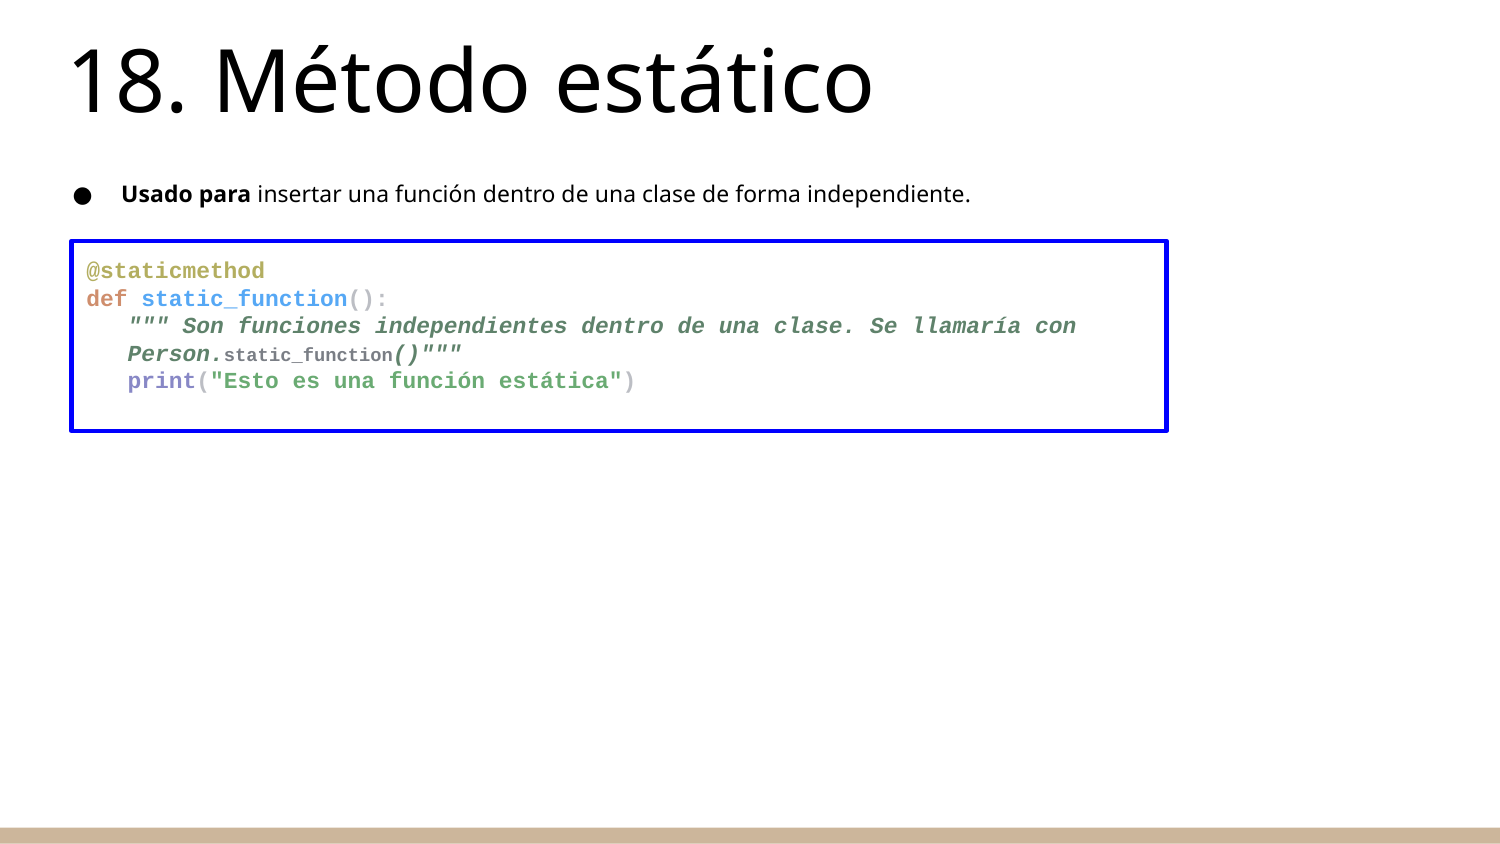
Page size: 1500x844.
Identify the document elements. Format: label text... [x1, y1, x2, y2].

text_box @staticmethod def static_function(): """ Son funciones independientes dentro de una clase. Se llamaría con Person.static_function()""" print("Esto es una función estática") [71, 241, 1167, 431]
text_box Usado para insertar una función dentro de una clase de forma independiente. [31, 164, 1469, 223]
title 18. Método estático [51, 8, 1449, 146]
